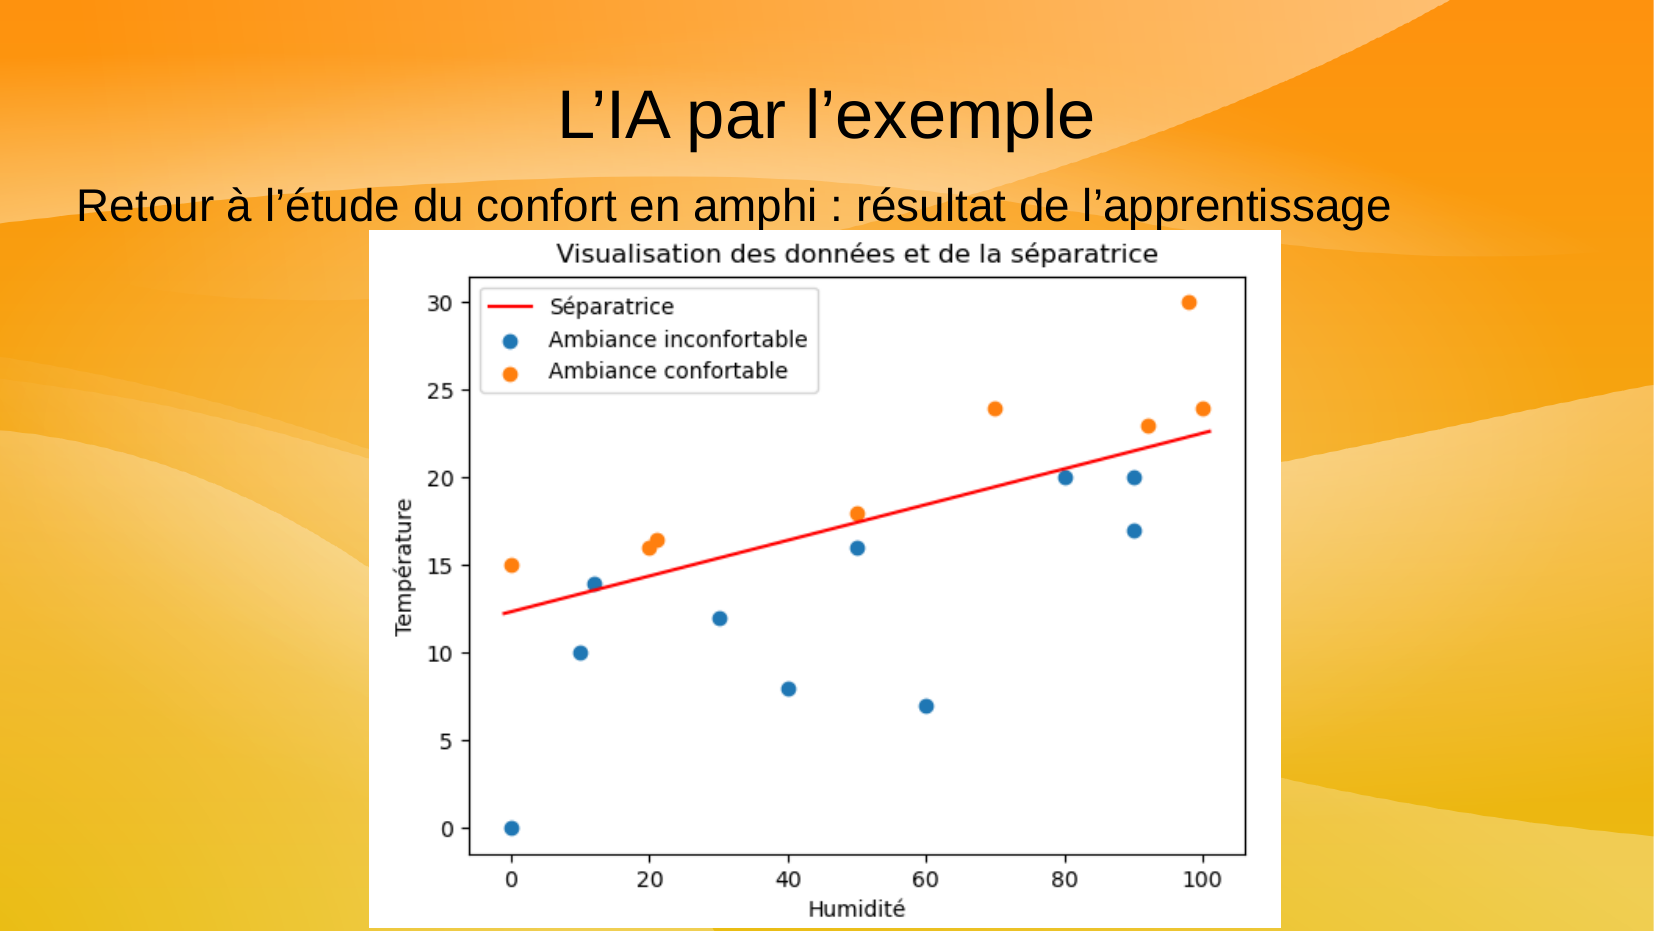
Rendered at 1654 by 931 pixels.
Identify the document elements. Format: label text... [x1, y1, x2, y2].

subtitle Retour à l’étude du confort en amphi : résultat de l’apprentissage [76, 179, 1565, 928]
title L’IA par l’exemple [82, 37, 1571, 193]
picture [0, 0, 1654, 931]
